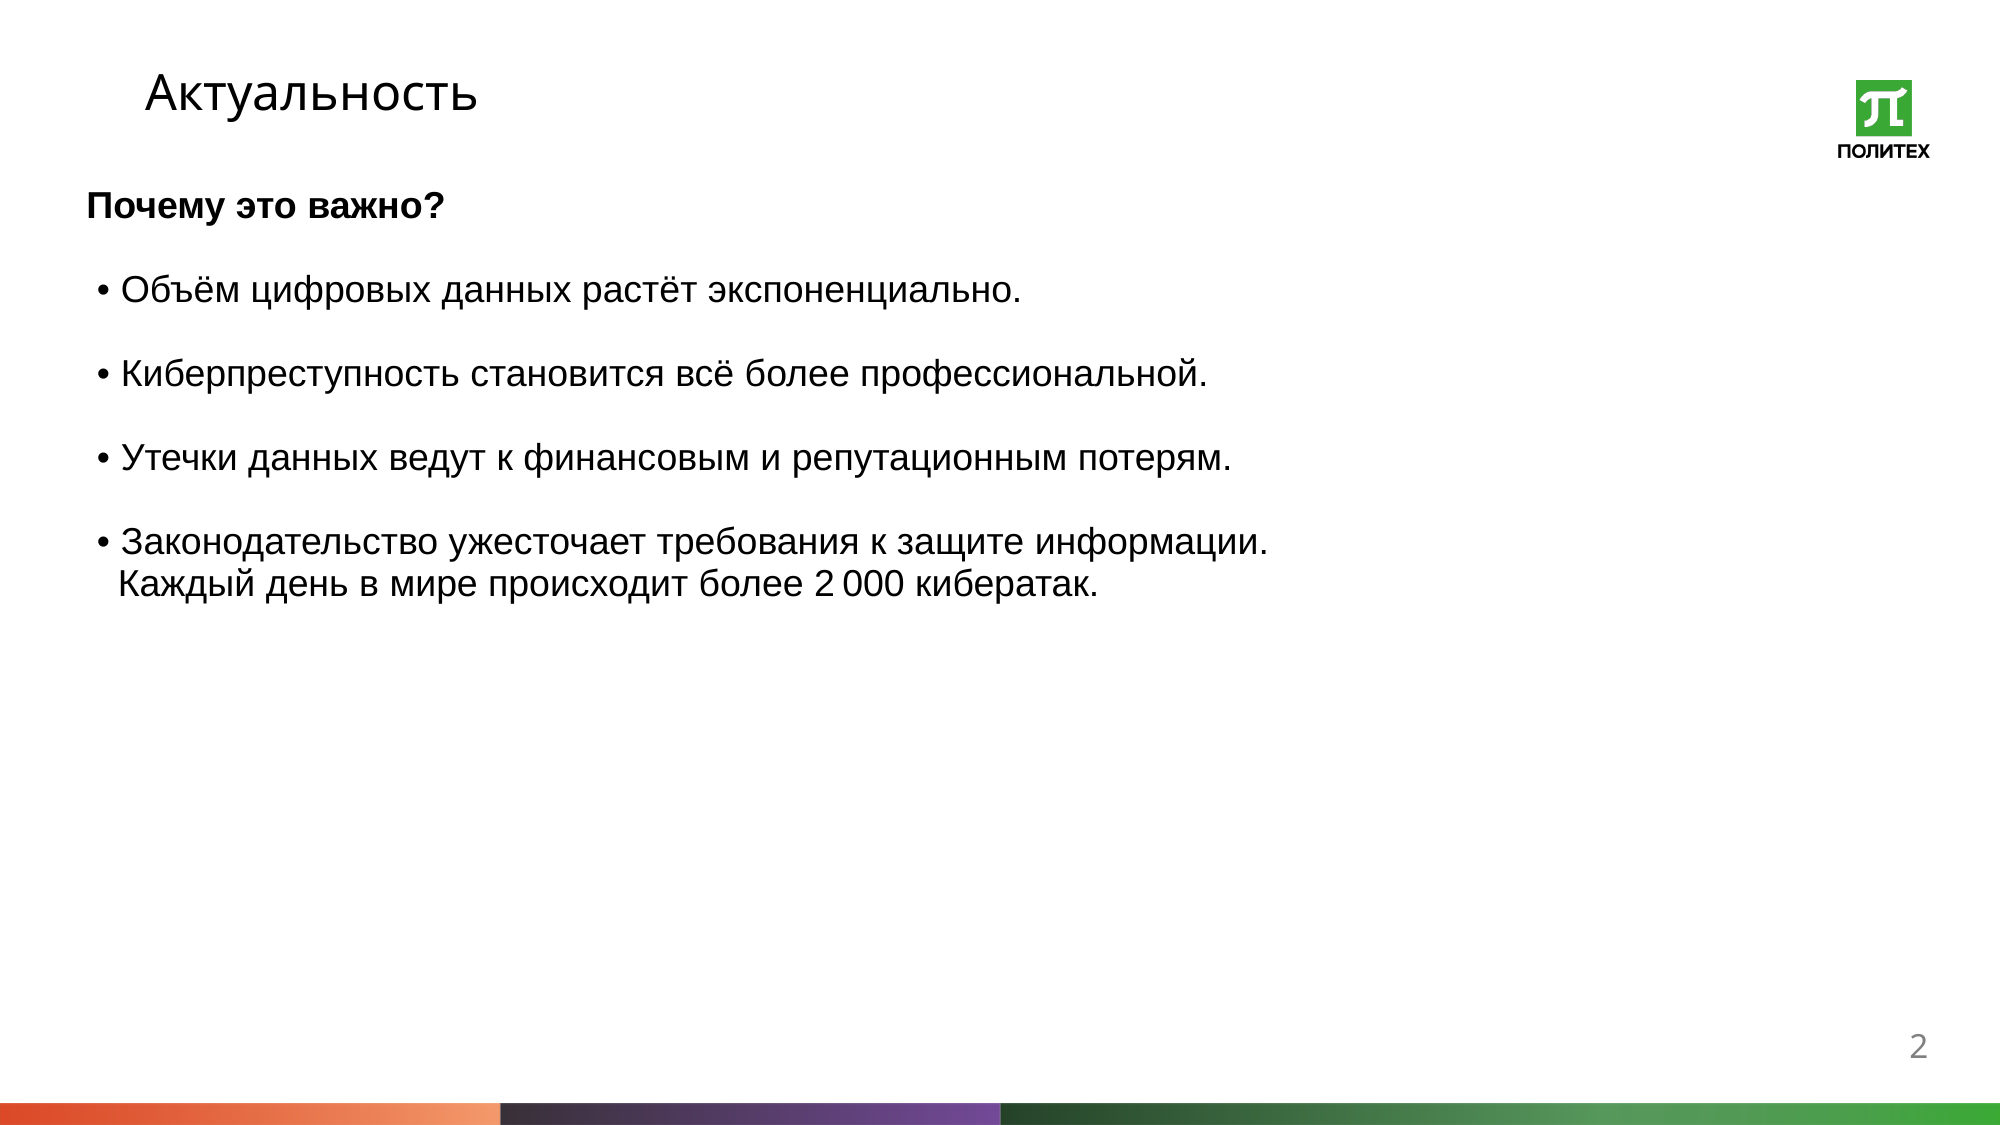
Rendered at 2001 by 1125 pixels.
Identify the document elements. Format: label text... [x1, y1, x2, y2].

slide_number <номер> [1493, 1018, 1944, 1079]
picture [1838, 80, 1930, 158]
title Актуальность [130, 60, 1612, 160]
text_box Почему это важно? • Объём цифровых данных растёт экспоненциально. • Киберпреступность становится всё более профессиональной. • Утечки данных ведут к финансовым и репутационным потерям. • Законодательство ужесточает требования к защите информации. Каждый день в мире происходит более 2 000 кибератак. [71, 177, 1536, 768]
picture [0, 1103, 2000, 1125]
